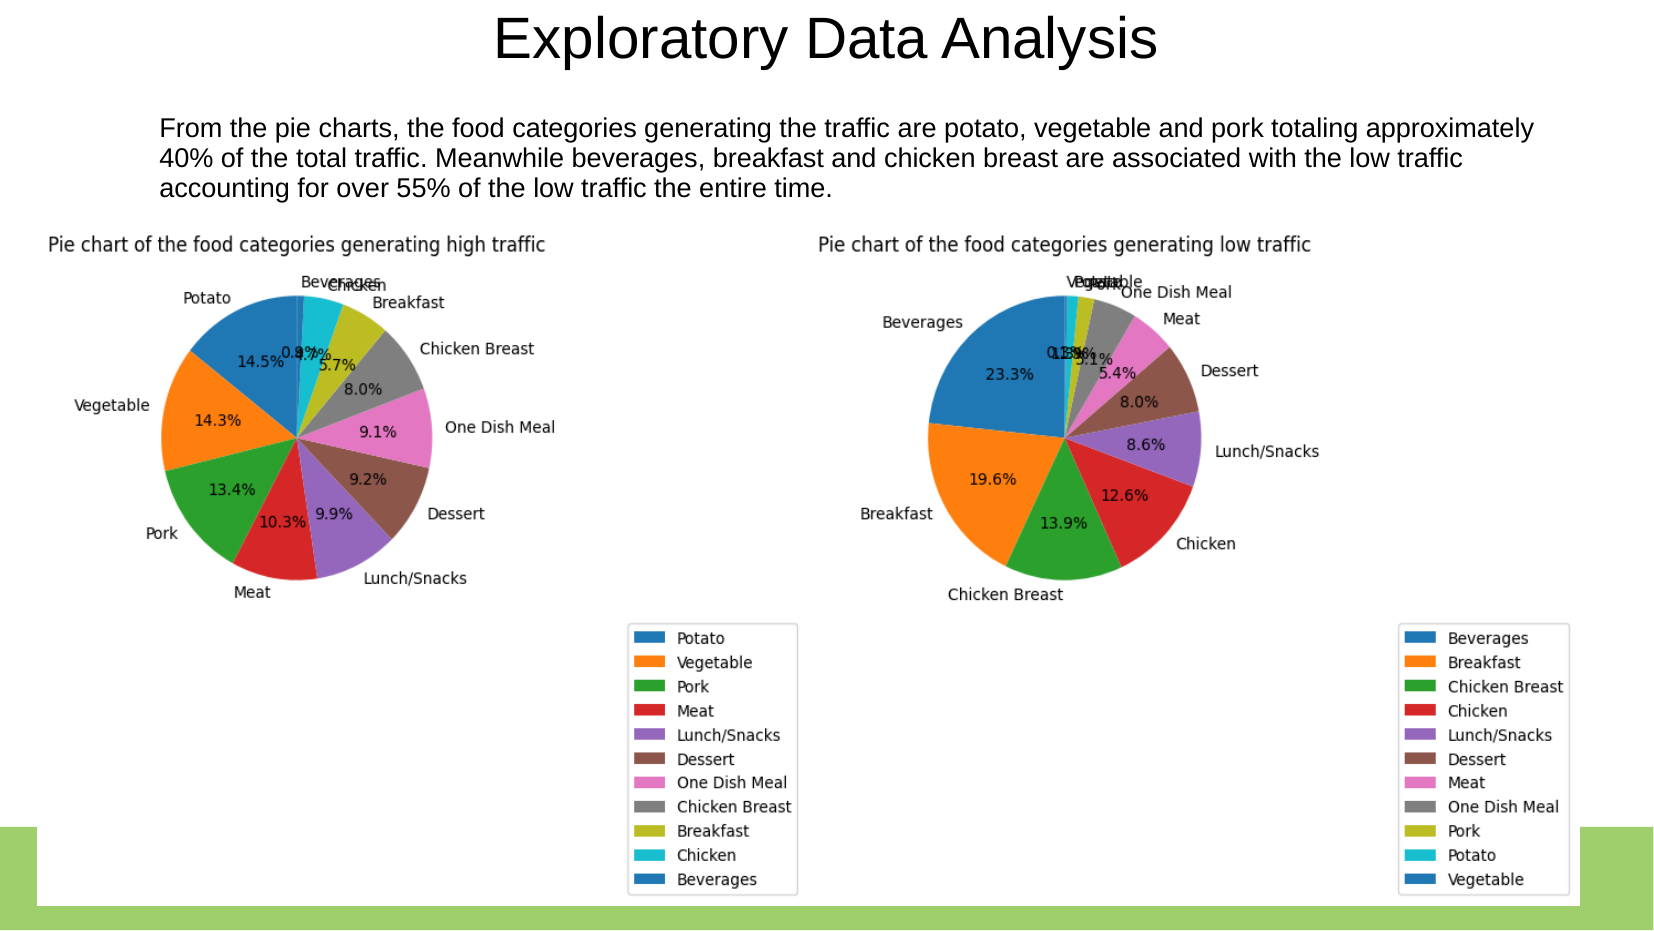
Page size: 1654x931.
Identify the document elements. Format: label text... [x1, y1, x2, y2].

picture [37, 224, 1580, 906]
list From the pie charts, the food categories generating the traffic are potato, vegetable and pork totaling approximately 40% of the total traffic. Meanwhile beverages, breakfast and chicken breast are associated with the low traffic accounting for over 55% of the low traffic the entire time. [88, 112, 1565, 224]
title Exploratory Data Analysis [88, 0, 1565, 112]
